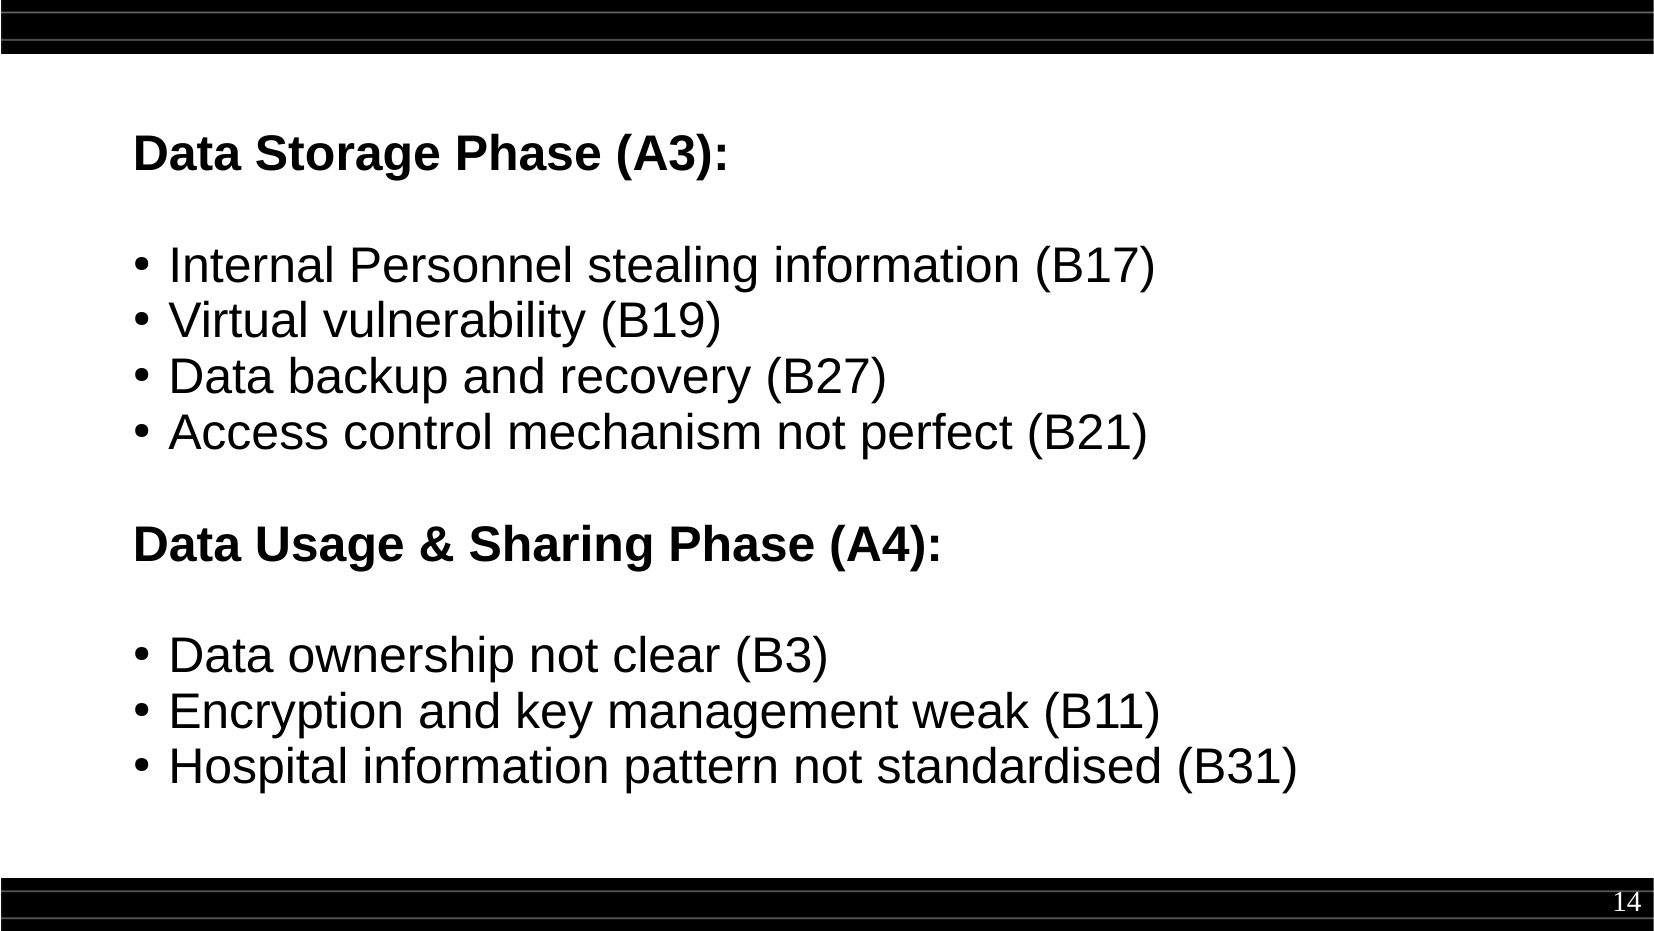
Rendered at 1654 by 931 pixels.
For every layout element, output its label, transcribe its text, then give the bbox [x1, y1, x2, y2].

text_box Data Storage Phase (A3): Internal Personnel stealing information (B17) Virtual vulnerability (B19) Data backup and recovery (B27) Access control mechanism not perfect (B21) Data Usage & Sharing Phase (A4): Data ownership not clear (B3) Encryption and key management weak (B11) Hospital information pattern not standardised (B31) [118, 118, 1315, 802]
picture [1, 878, 1654, 931]
picture [1, 0, 1654, 54]
